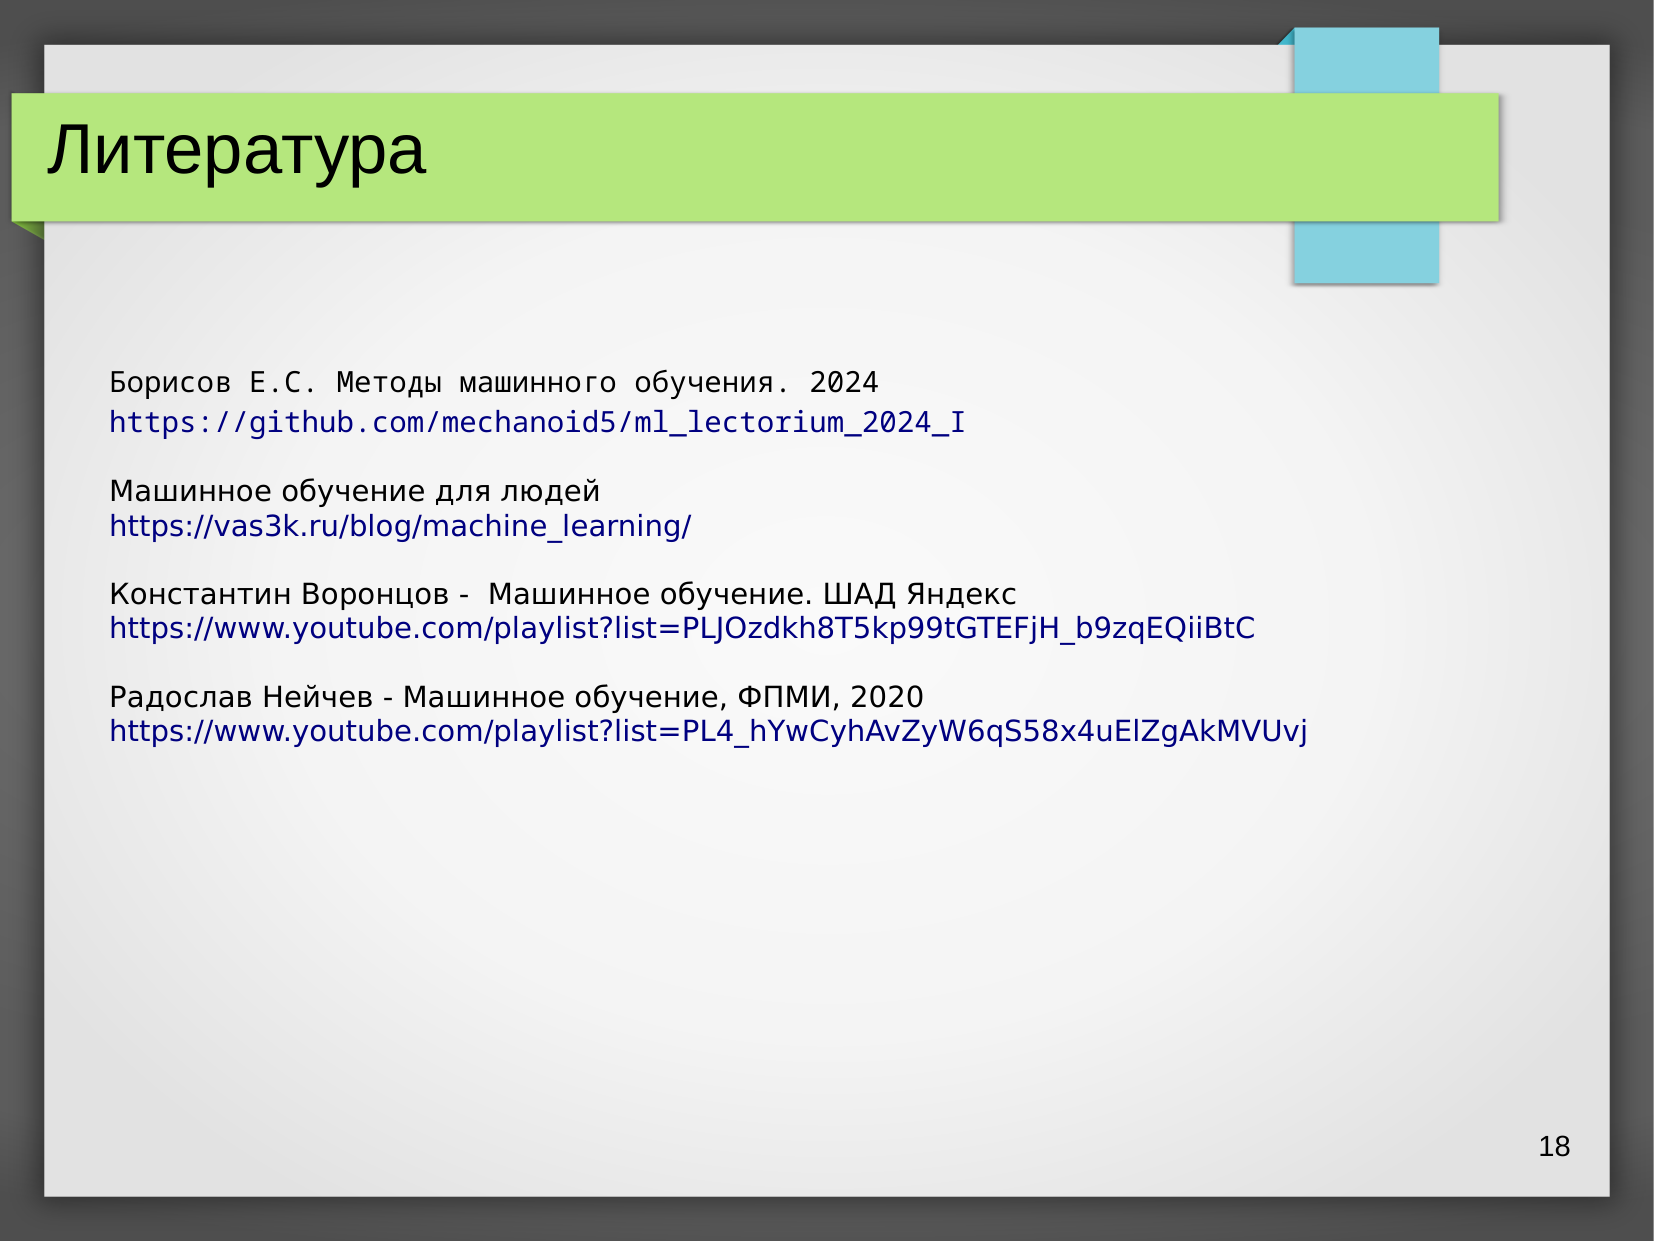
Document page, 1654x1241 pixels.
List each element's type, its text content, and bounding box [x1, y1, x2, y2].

title Литература [47, 96, 1536, 201]
picture [0, 0, 1654, 1241]
text_box Борисов Е.С. Методы машинного обучения. 2024 https://github.com/mechanoid5/ml_lectorium_2024_I Машинное обучение для людей https://vas3k.ru/blog/machine_learning/ Константин Воронцов - Машинное обучение. ШАД Яндексhttps://www.youtube.com/playlist?list=PLJOzdkh8T5kp99tGTEFjH_b9zqEQiiBtC Радослав Нейчев - Машинное обучение, ФПМИ, 2020 https://www.youtube.com/playlist?list=PL4_hYwCyhAvZyW6qS58x4uElZgAkMVUvj [94, 353, 1325, 780]
